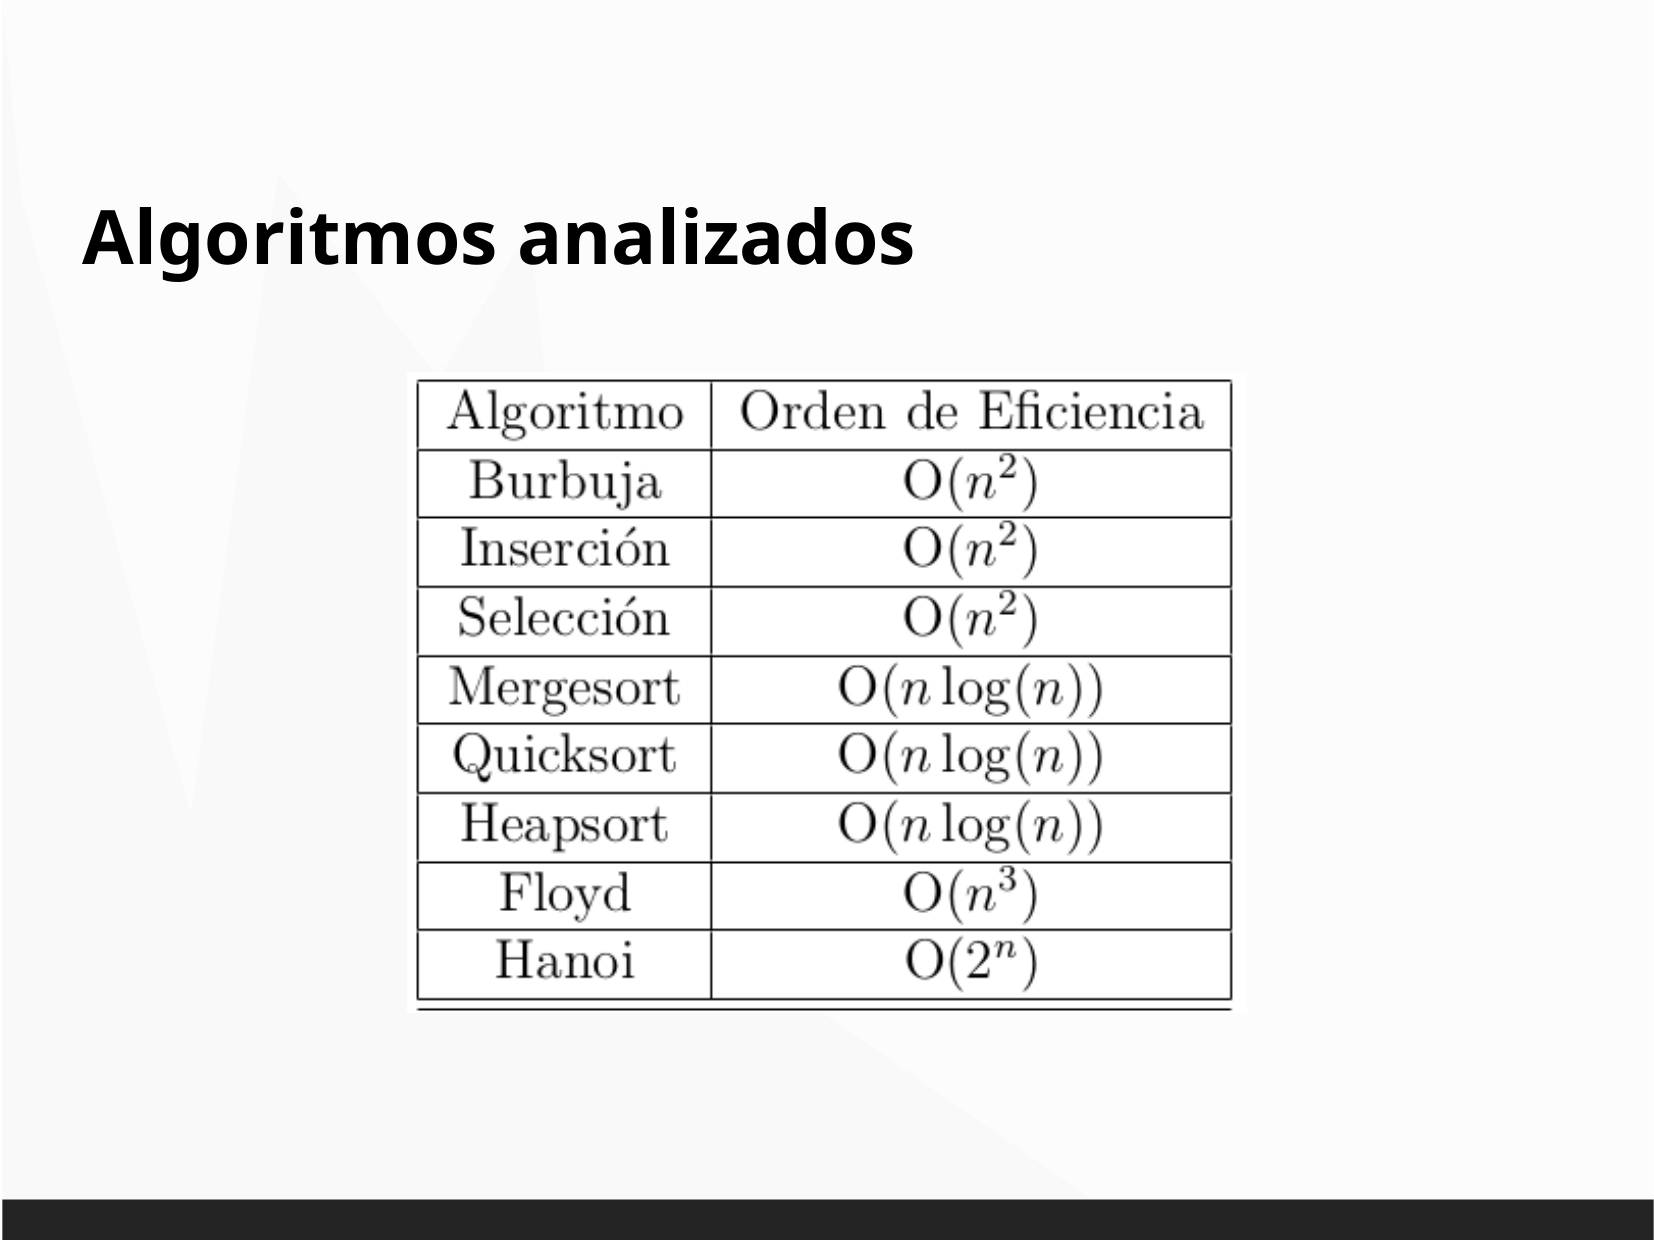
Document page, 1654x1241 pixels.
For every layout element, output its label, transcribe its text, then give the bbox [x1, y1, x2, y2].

title Algoritmos analizados [82, 139, 1571, 332]
picture [2, 0, 1654, 1241]
